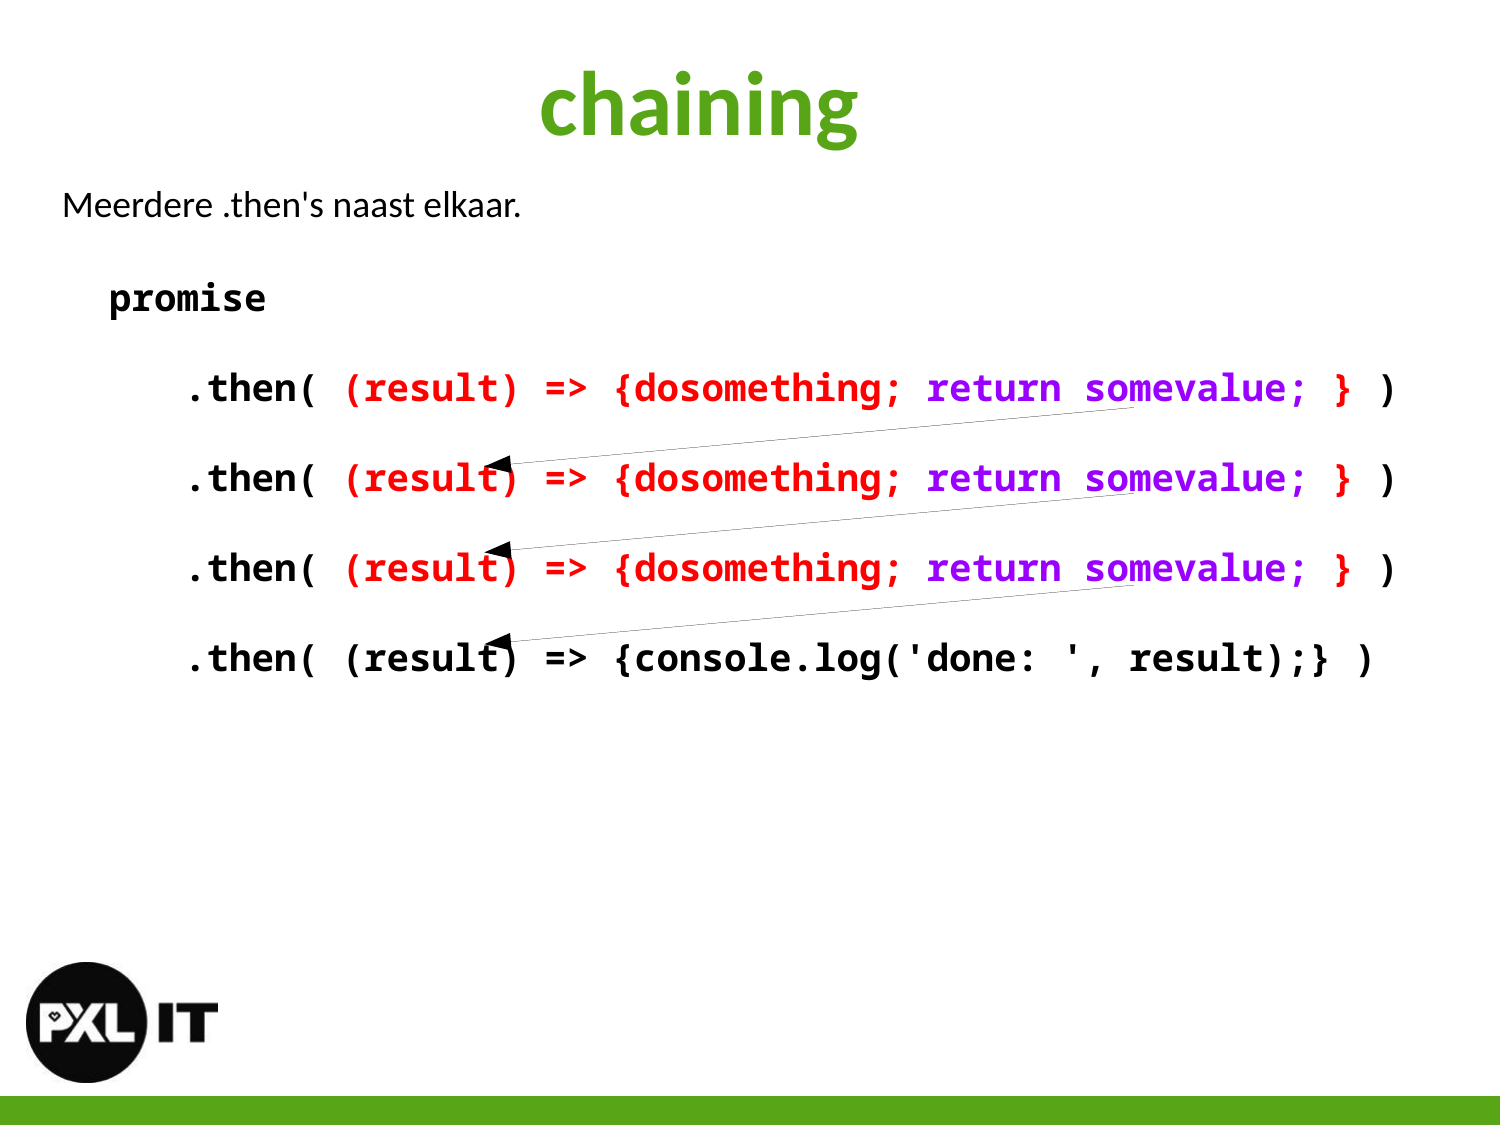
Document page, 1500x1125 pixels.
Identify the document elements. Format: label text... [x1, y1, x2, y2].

text_box chaining [0, 36, 1443, 162]
text_box promise .then( (result) => {dosomething; return somevalue; } ) .then( (result) => {dosomething; return somevalue; } ) .then( (result) => {dosomething; return somevalue; } ) .then( (result) => {console.log('done: ', result);} ) [94, 266, 1494, 537]
text_box Meerdere .then's naast elkaar. [47, 172, 1293, 277]
picture [26, 962, 218, 1083]
